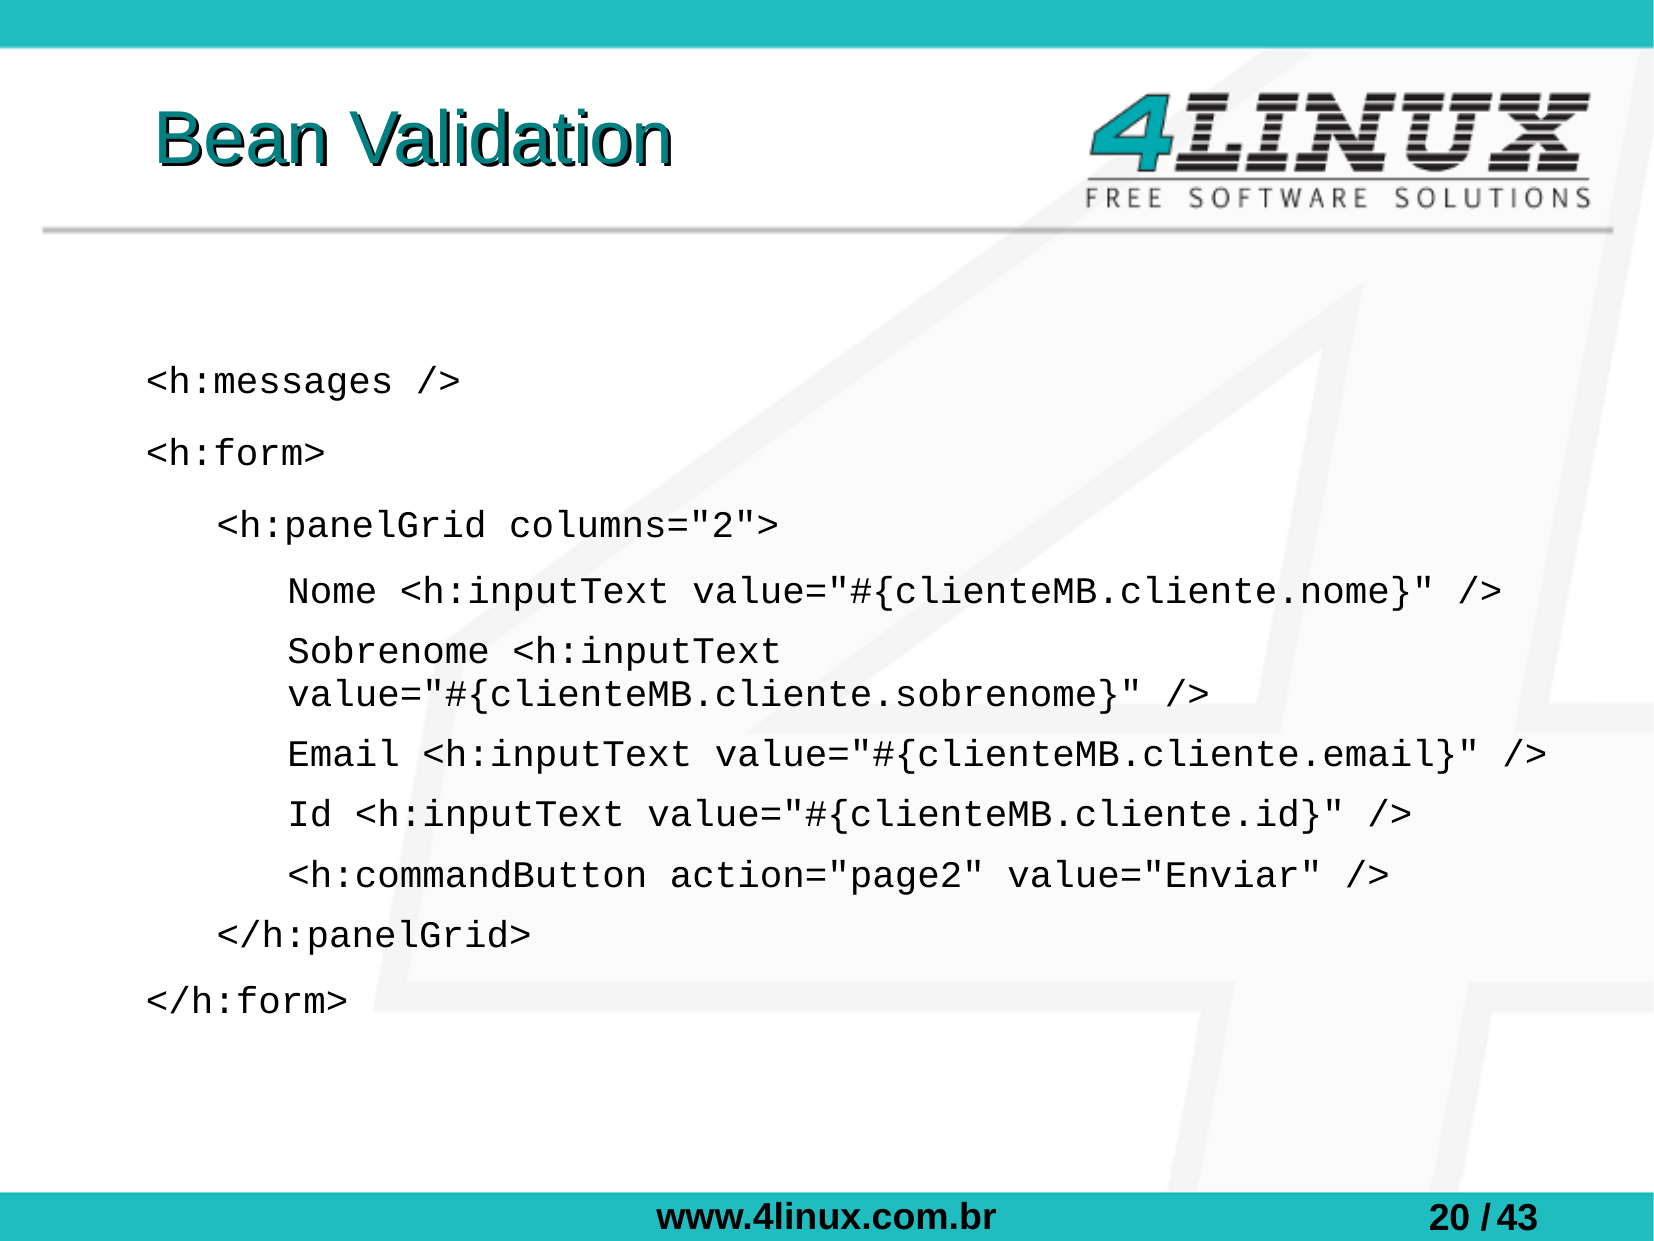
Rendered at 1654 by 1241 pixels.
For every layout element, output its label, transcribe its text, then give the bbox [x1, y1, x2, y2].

picture [0, 0, 1654, 1241]
list <h:messages /> <h:form> <h:panelGrid columns="2"> Nome <h:inputText value="#{clienteMB.cliente.nome}" /> Sobrenome <h:inputText value="#{clienteMB.cliente.sobrenome}" /> Email <h:inputText value="#{clienteMB.cliente.email}" /> Id <h:inputText value="#{clienteMB.cliente.id}" /> <h:commandButton action="page2" value="Enviar" /> </h:panelGrid> </h:form> [75, 290, 1564, 1163]
title Bean Validation [82, 49, 1051, 226]
